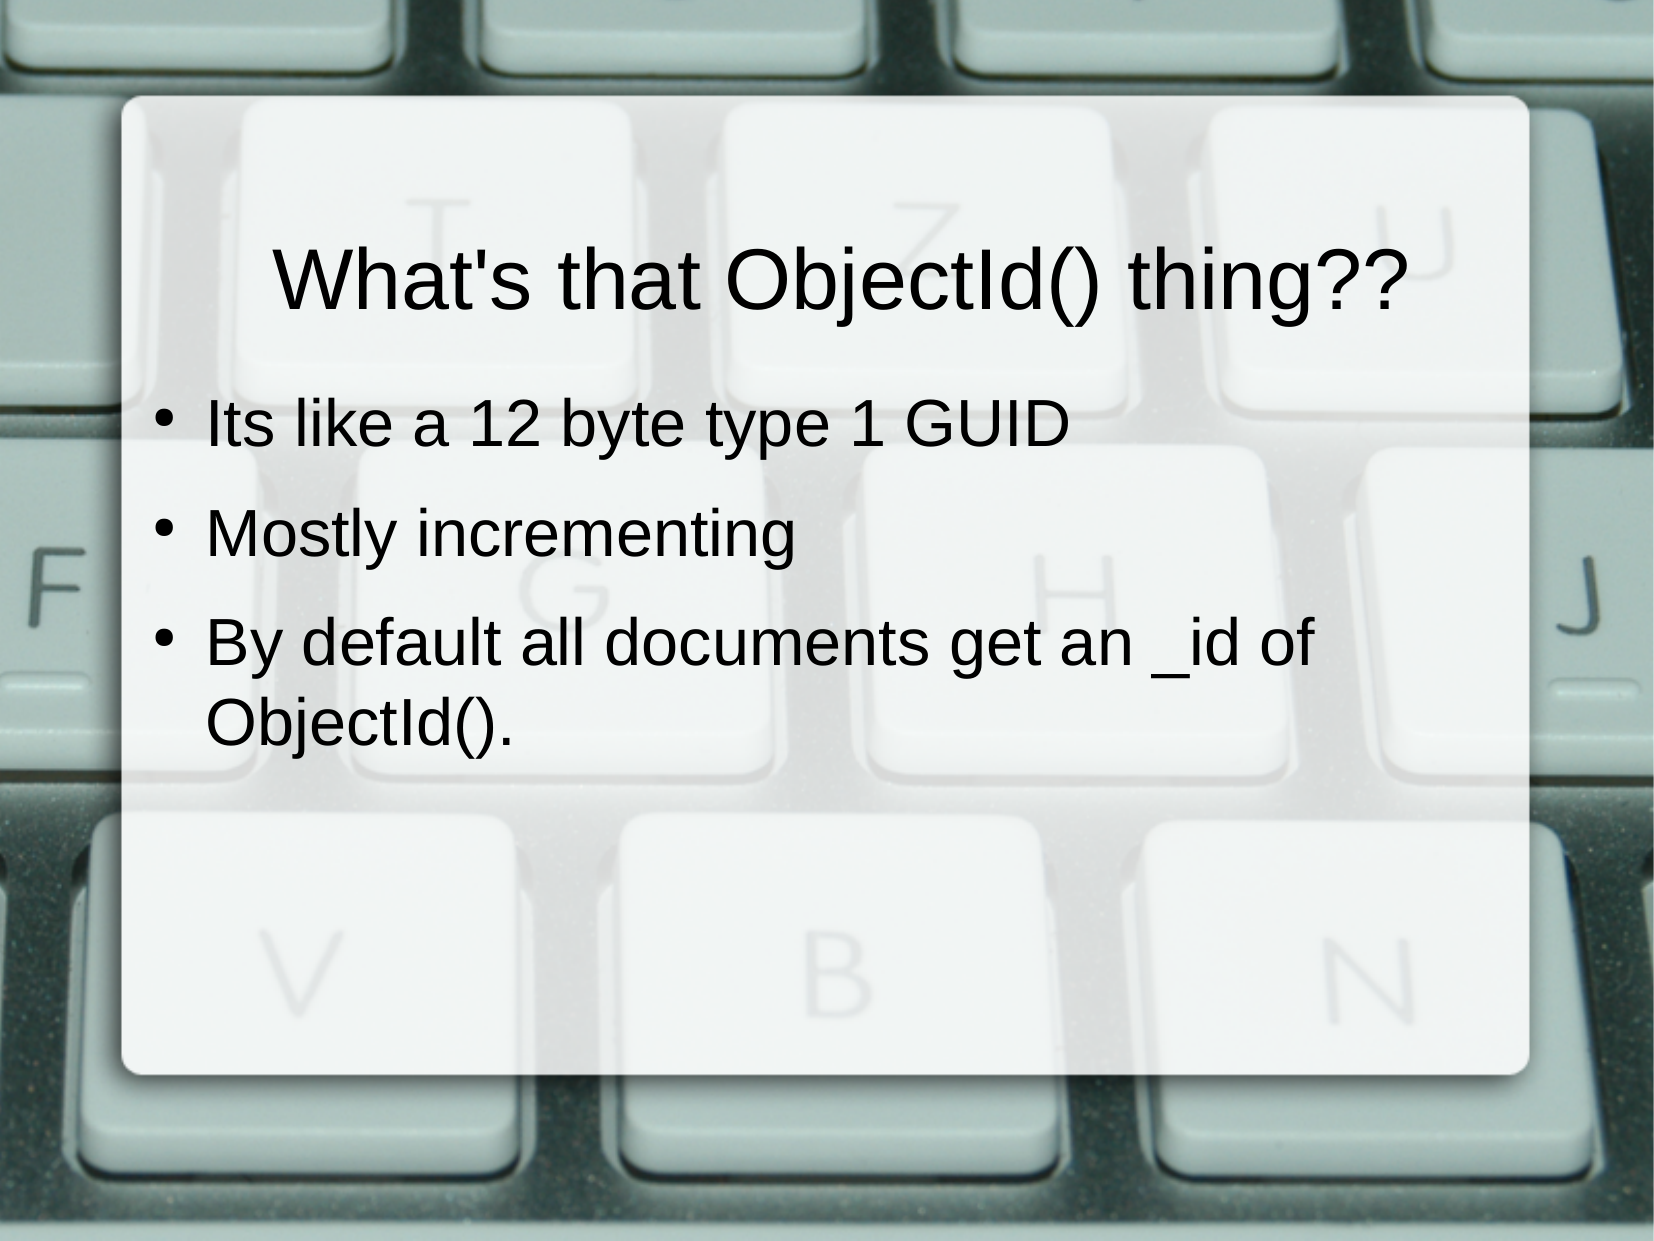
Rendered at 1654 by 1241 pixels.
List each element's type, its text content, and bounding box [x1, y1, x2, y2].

list Its like a 12 byte type 1 GUID Mostly incrementing By default all documents get an _id of ObjectId(). [120, 372, 1531, 1199]
title What's that ObjectId() thing?? [82, 145, 1571, 406]
picture [0, 0, 1654, 1241]
